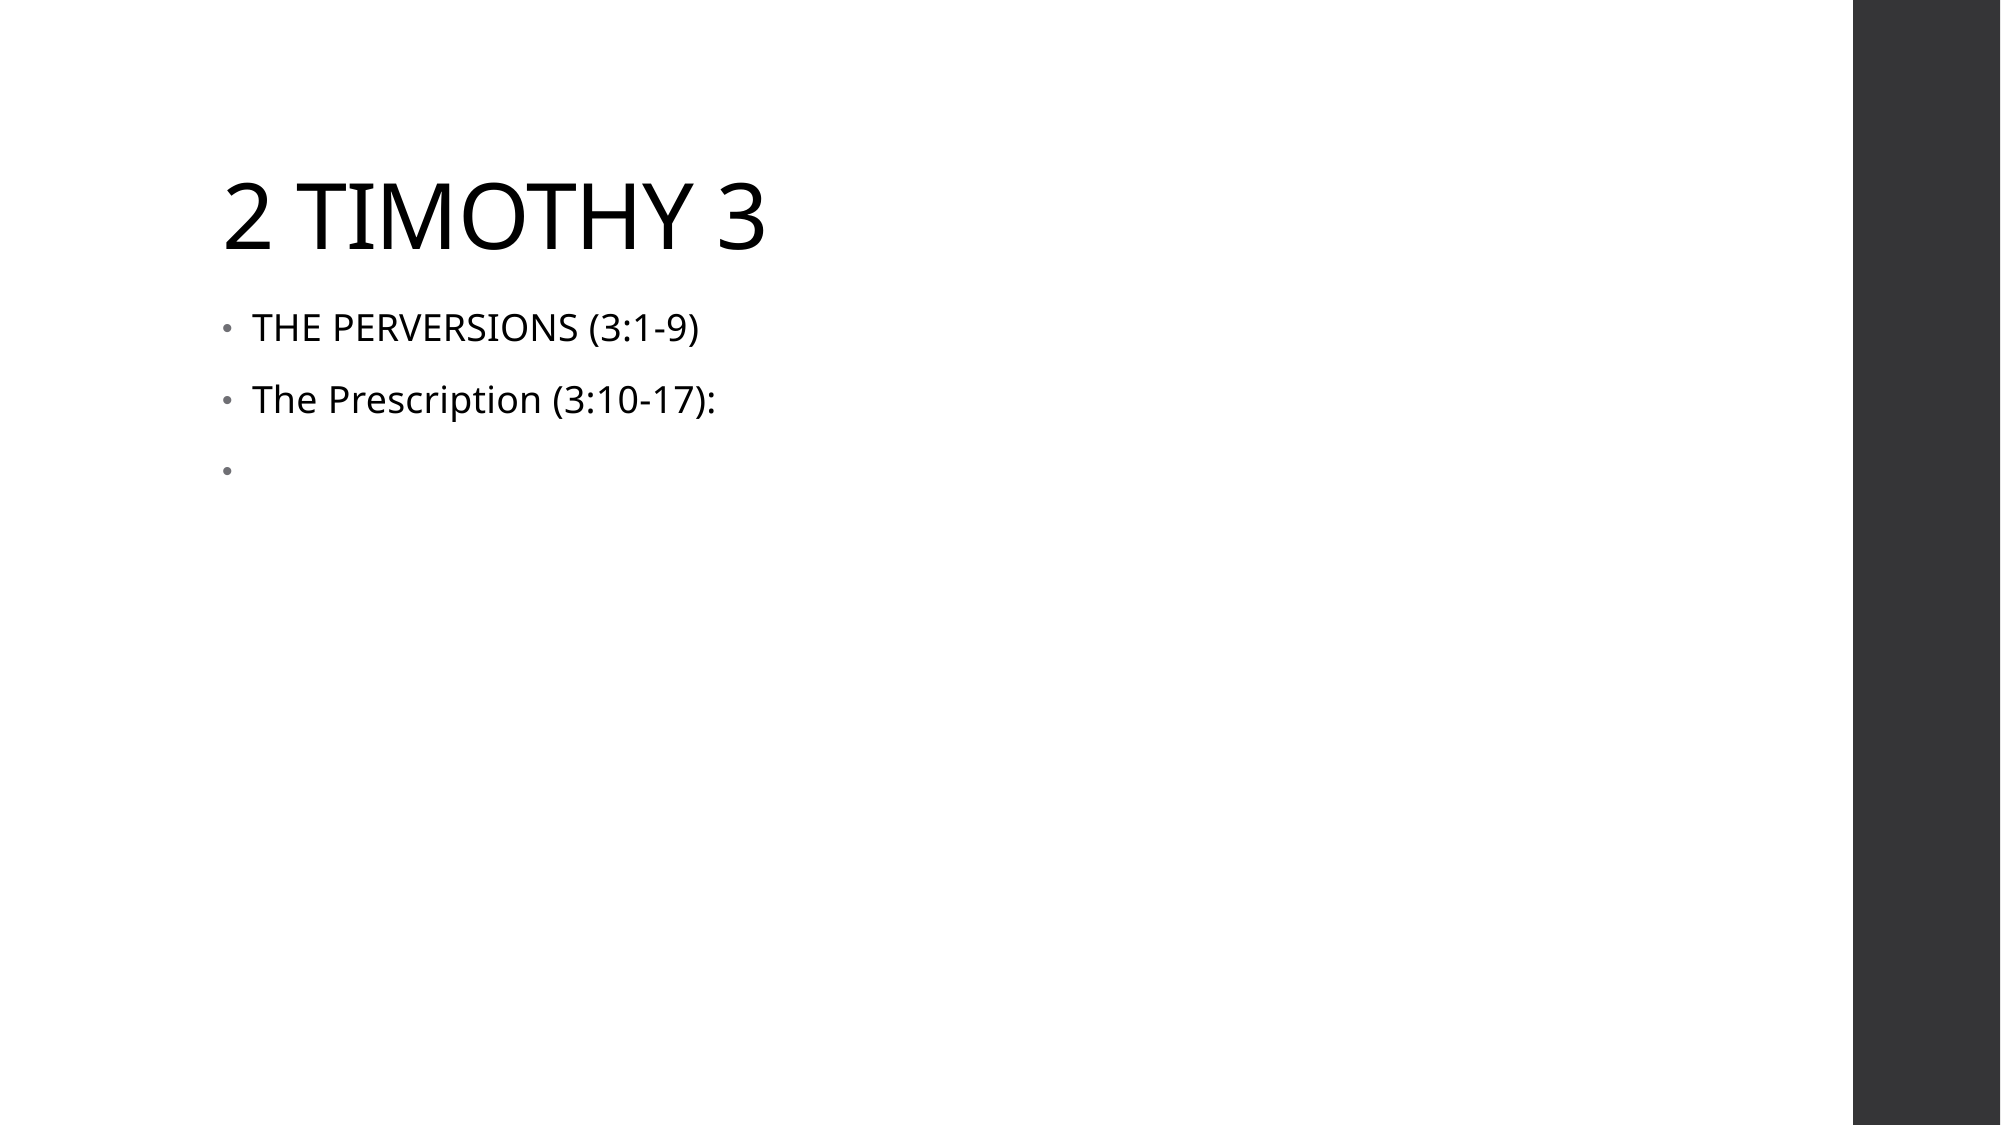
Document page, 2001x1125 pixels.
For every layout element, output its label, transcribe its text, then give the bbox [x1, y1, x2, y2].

title 2 TIMOTHY 3 [206, 60, 1797, 278]
list THE PERVERSIONS (3:1-9) The Prescription (3:10-17): [206, 299, 1617, 1014]
